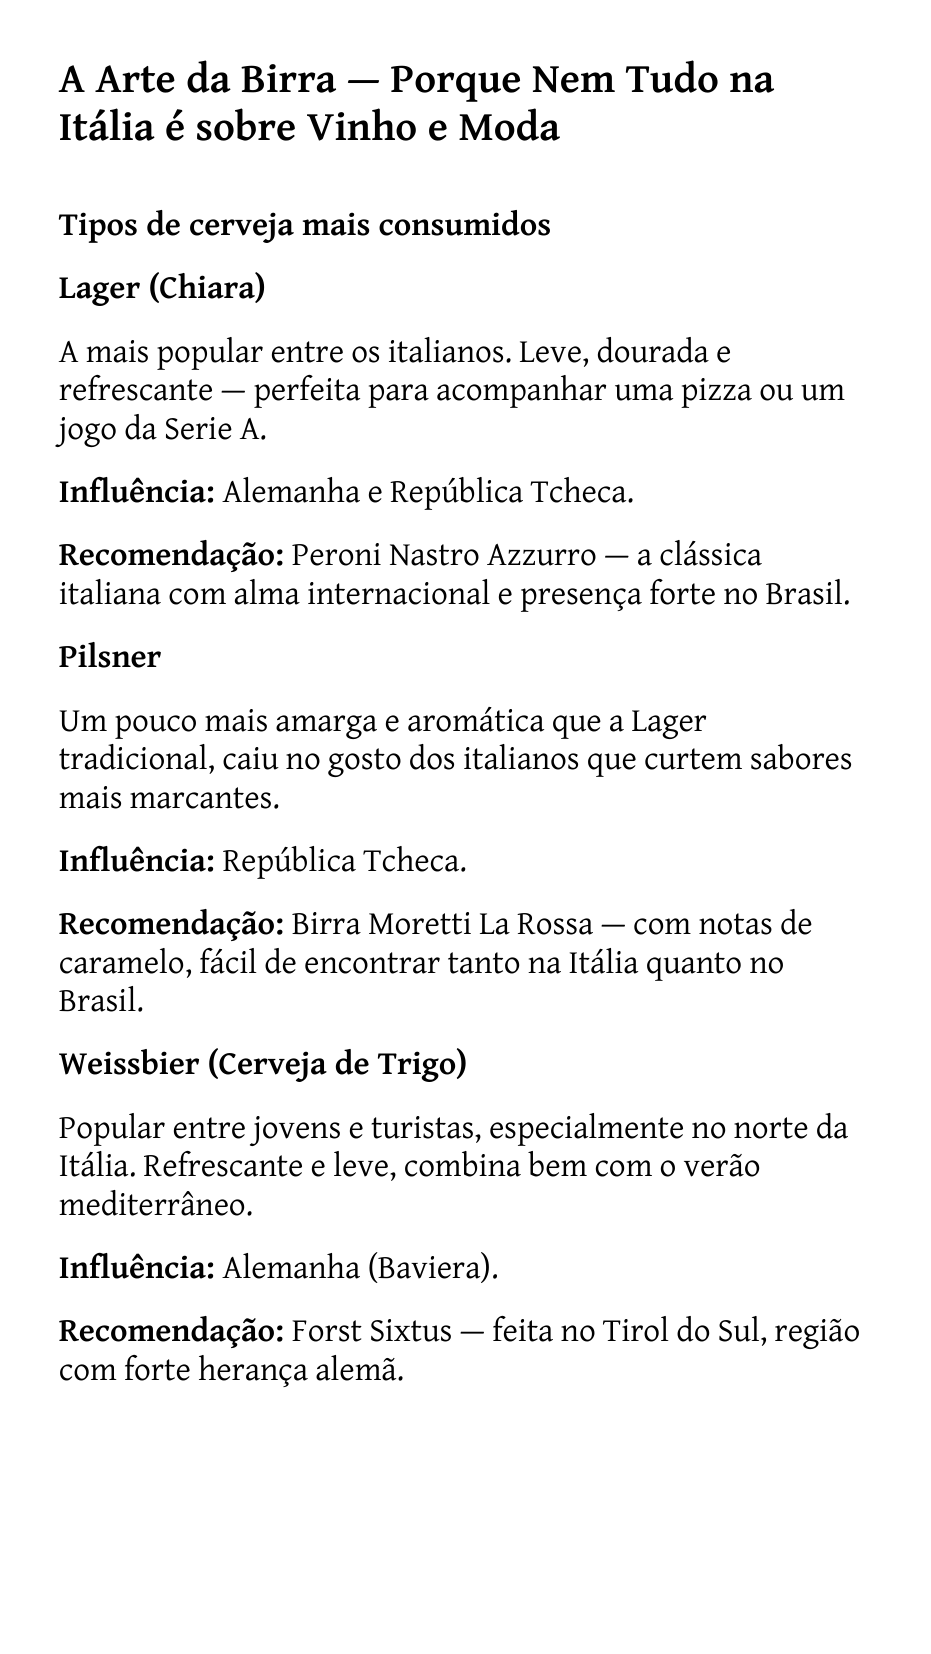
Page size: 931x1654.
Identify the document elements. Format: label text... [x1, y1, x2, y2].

title A Arte da Birra — Porque Nem Tudo na Itália é sobre Vinho e Moda [59, 56, 872, 153]
list Tipos de cerveja mais consumidos Lager (Chiara) A mais popular entre os italianos. Leve, dourada e refrescante — perfeita para acompanhar uma pizza ou um jogo da Serie A. Influência: Alemanha e República Tcheca. Recomendação: Peroni Nastro Azzurro — a clássica italiana com alma internacional e presença forte no Brasil. Pilsner Um pouco mais amarga e aromática que a Lager tradicional, caiu no gosto dos italianos que curtem sabores mais marcantes. Influência: República Tcheca. Recomendação: Birra Moretti La Rossa — com notas de caramelo, fácil de encontrar tanto na Itália quanto no Brasil. Weissbier (Cerveja de Trigo) Popular entre jovens e turistas, especialmente no norte da Itália. Refrescante e leve, combina bem com o verão mediterrâneo. Influência: Alemanha (Baviera). Recomendação: Forst Sixtus — feita no Tirol do Sul, região com forte herança alemã. [59, 206, 872, 1457]
